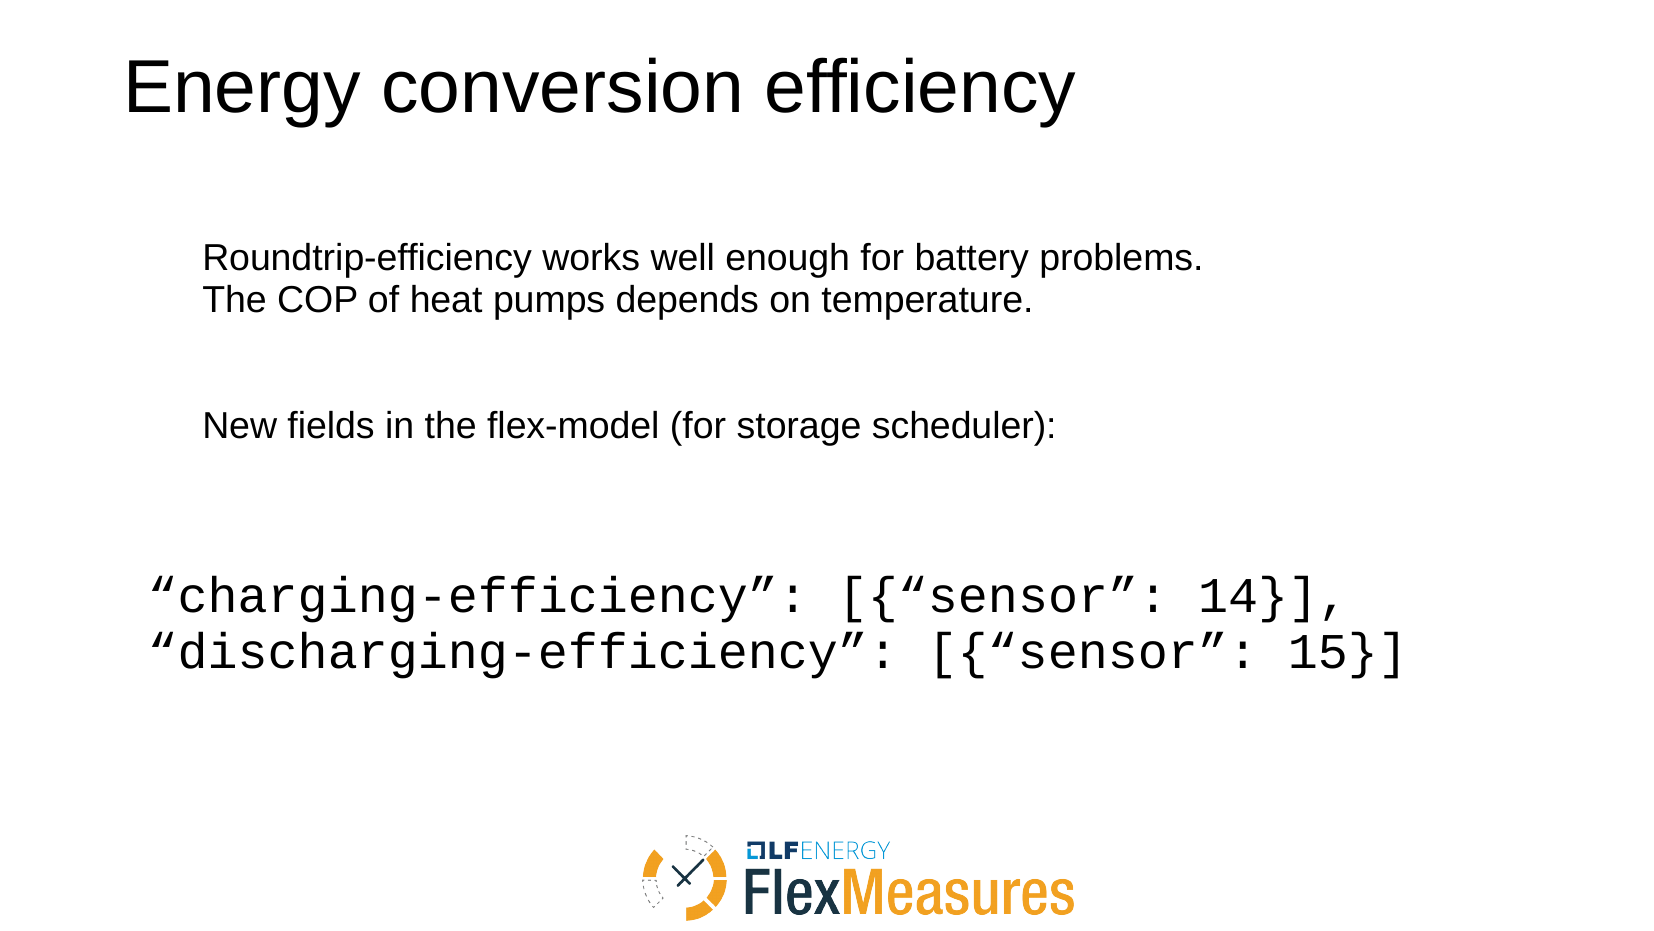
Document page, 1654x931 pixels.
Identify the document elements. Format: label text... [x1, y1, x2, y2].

text_box Roundtrip-efficiency works well enough for battery problems. The COP of heat pumps depends on temperature. New fields in the flex-model (for storage scheduler): [187, 228, 1501, 454]
text_box “charging-efficiency”: [{“sensor”: 14}], “discharging-efficiency”: [{“sensor”: 15}] [132, 487, 1538, 749]
text_box Energy conversion efficiency [37, 37, 1576, 221]
picture [642, 835, 1074, 921]
